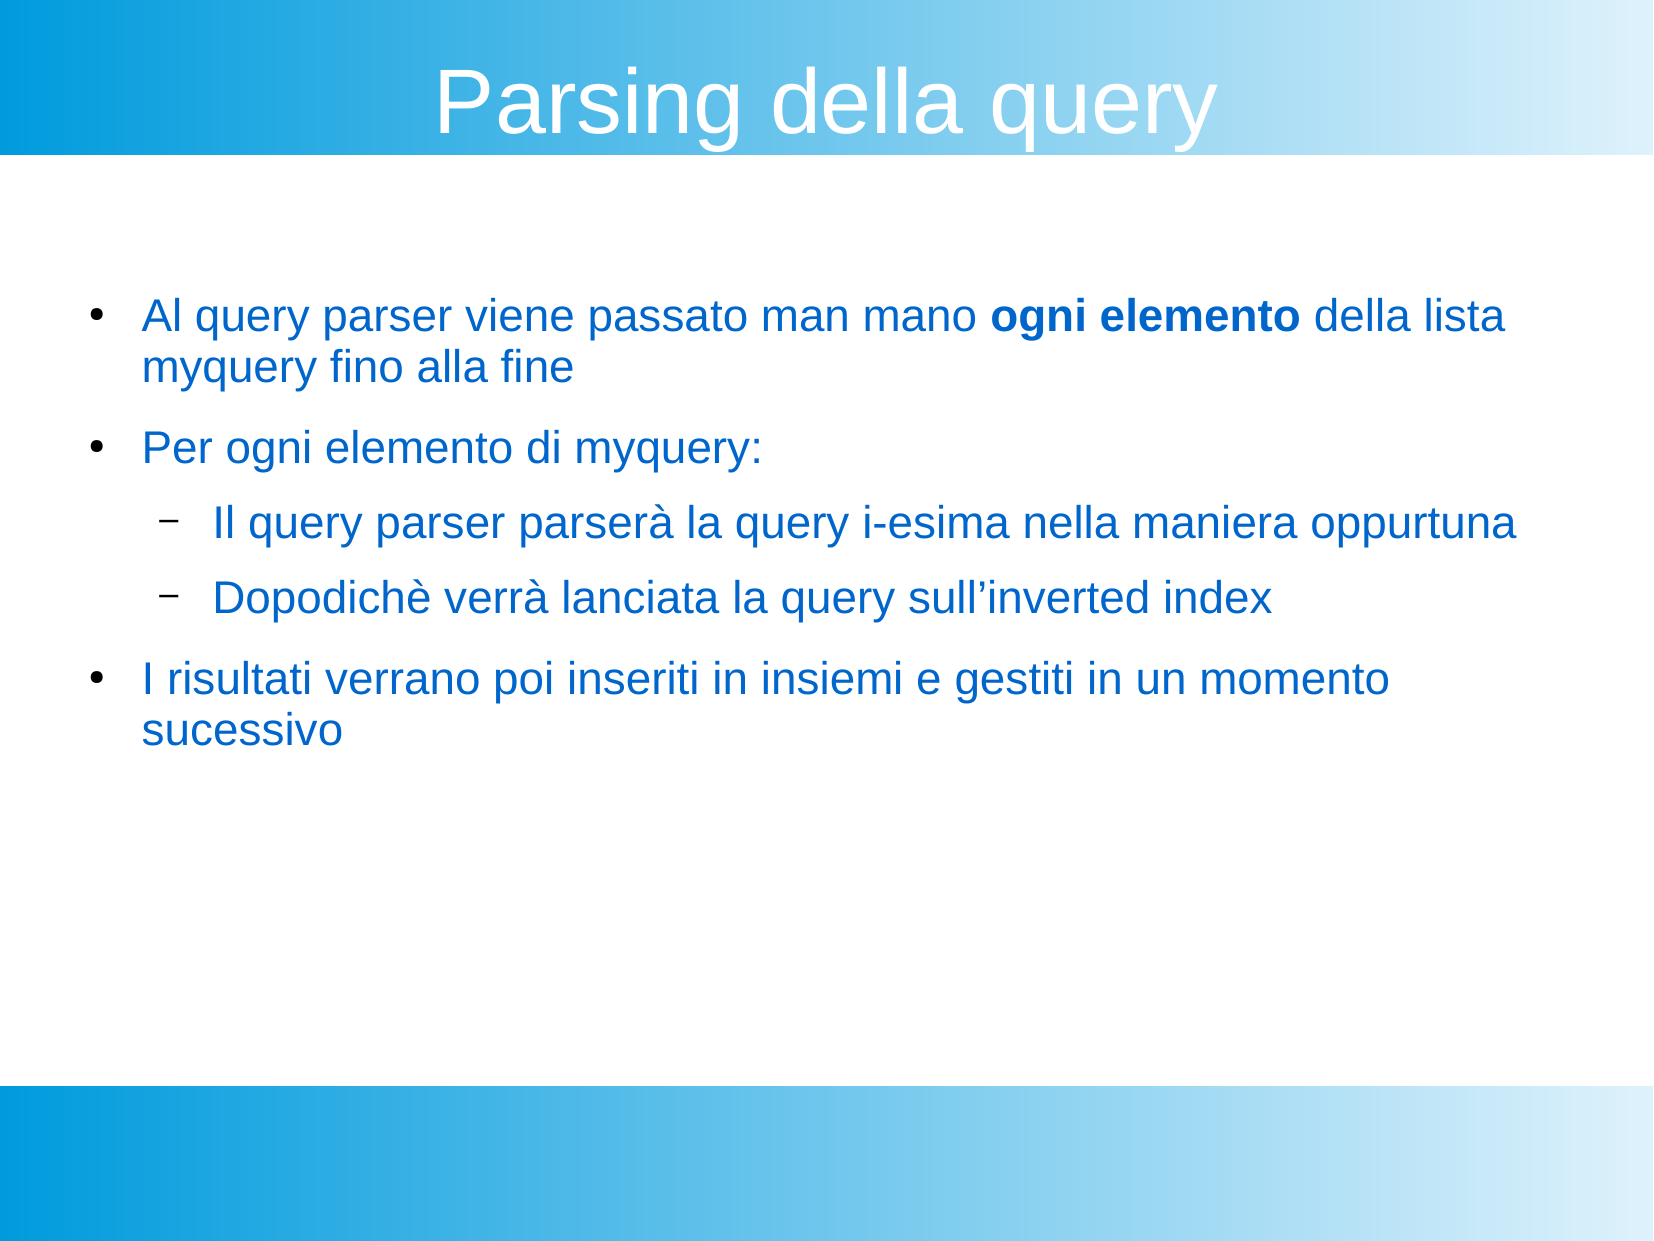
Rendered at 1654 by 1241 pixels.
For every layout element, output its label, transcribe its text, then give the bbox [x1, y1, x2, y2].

list Al query parser viene passato man mano ogni elemento della lista myquery fino alla fine Per ogni elemento di myquery: Il query parser parserà la query i-esima nella maniera oppurtuna Dopodichè verrà lanciata la query sull’inverted index I risultati verrano poi inseriti in insiemi e gestiti in un momento sucessivo [70, 290, 1559, 1010]
title Parsing della query [82, 49, 1571, 155]
